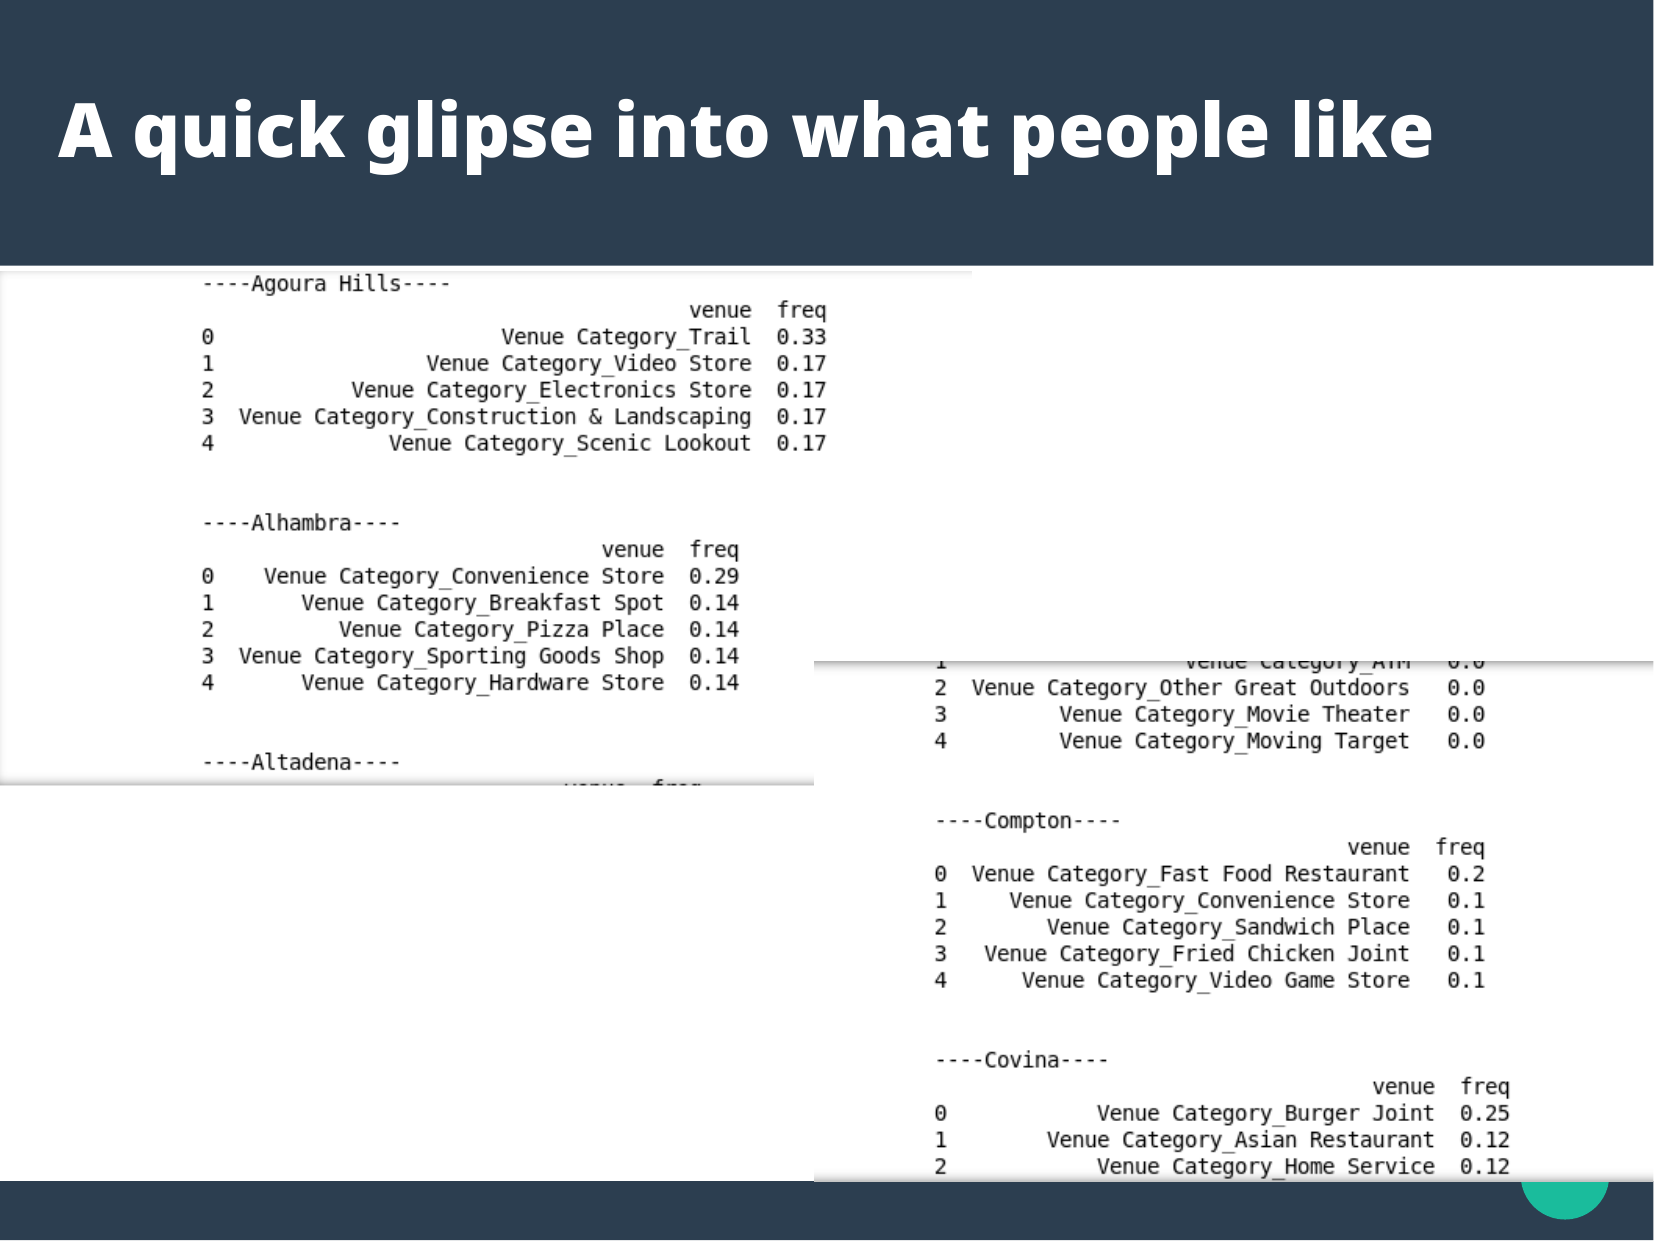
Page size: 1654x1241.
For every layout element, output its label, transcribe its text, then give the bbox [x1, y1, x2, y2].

picture [0, 271, 1654, 1182]
title A quick glipse into what people like [59, 49, 1595, 207]
